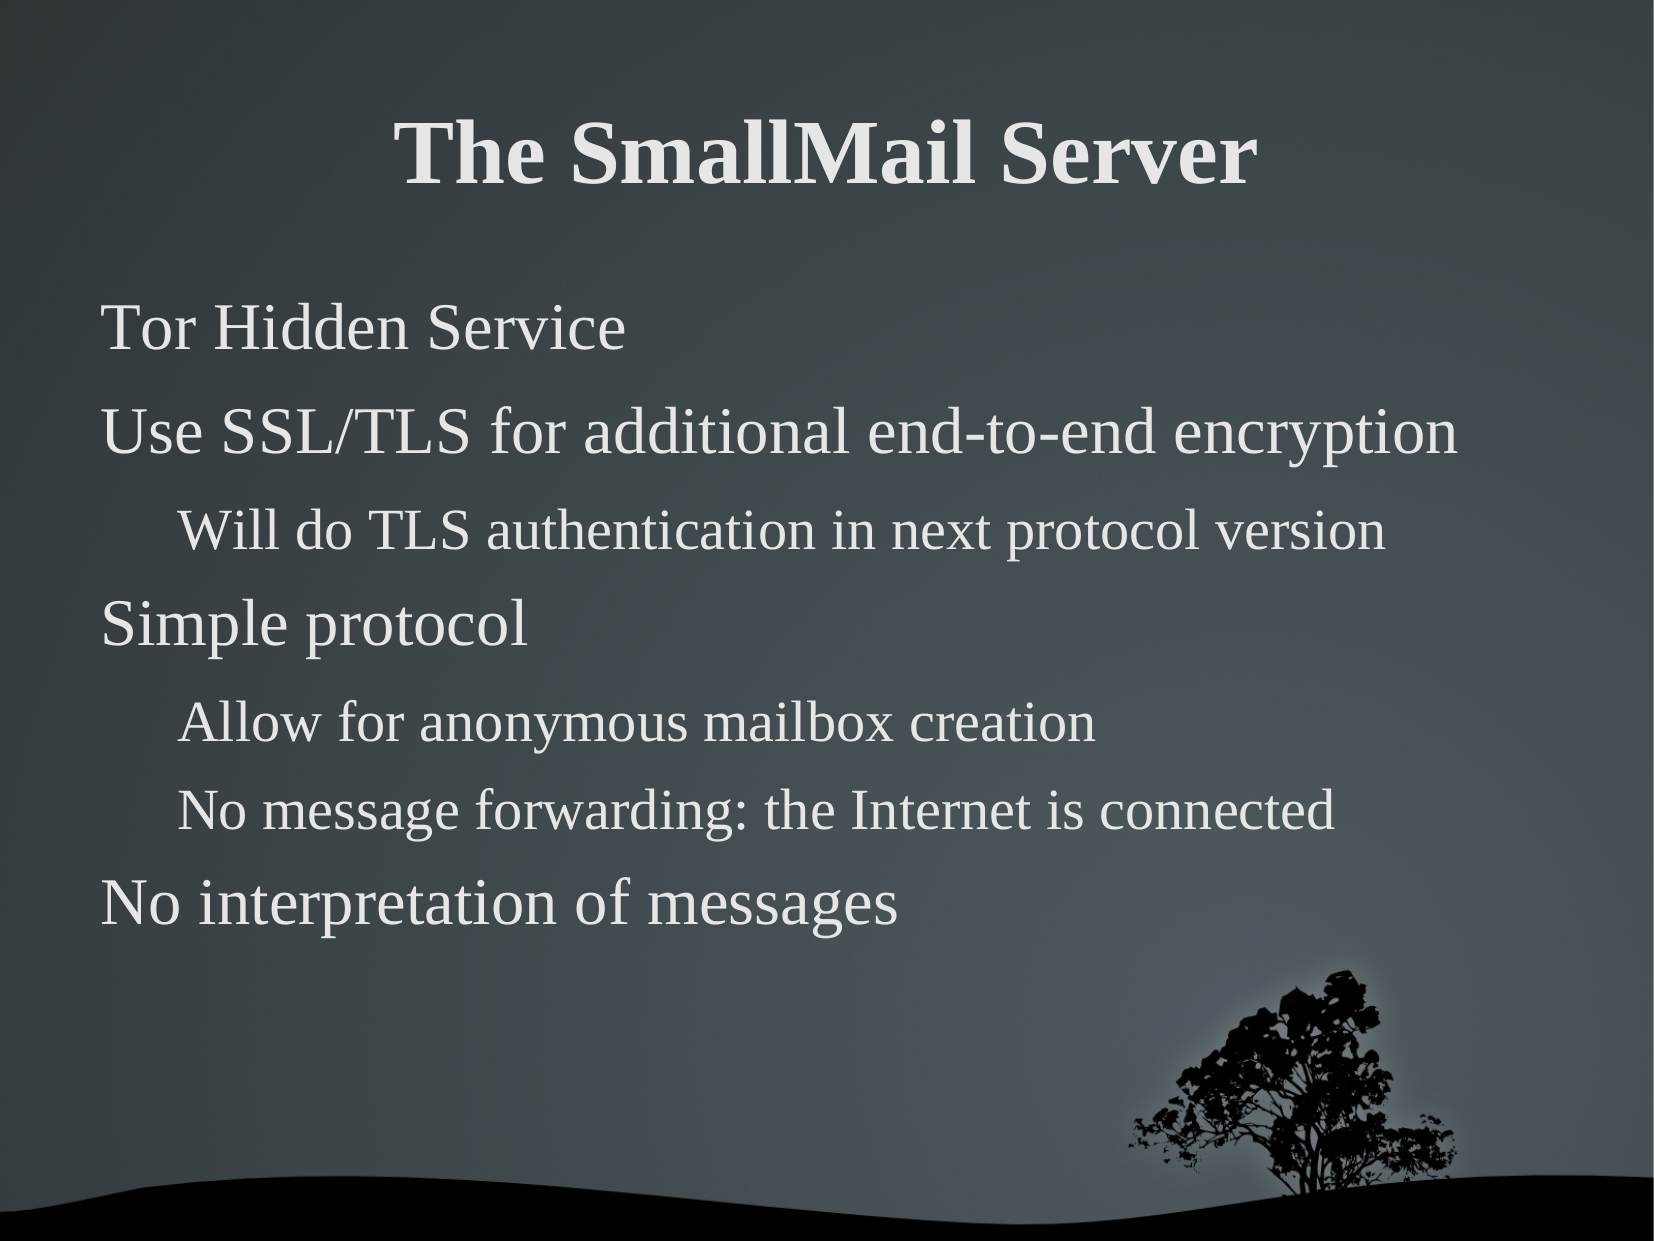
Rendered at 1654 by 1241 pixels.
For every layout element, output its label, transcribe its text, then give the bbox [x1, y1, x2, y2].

list Tor Hidden Service Use SSL/TLS for additional end-to-end encryption Will do TLS authentication in next protocol version Simple protocol Allow for anonymous mailbox creation No message forwarding: the Internet is connected No interpretation of messages [82, 290, 1571, 1094]
title The SmallMail Server [82, 56, 1571, 250]
picture [0, 0, 1654, 1241]
